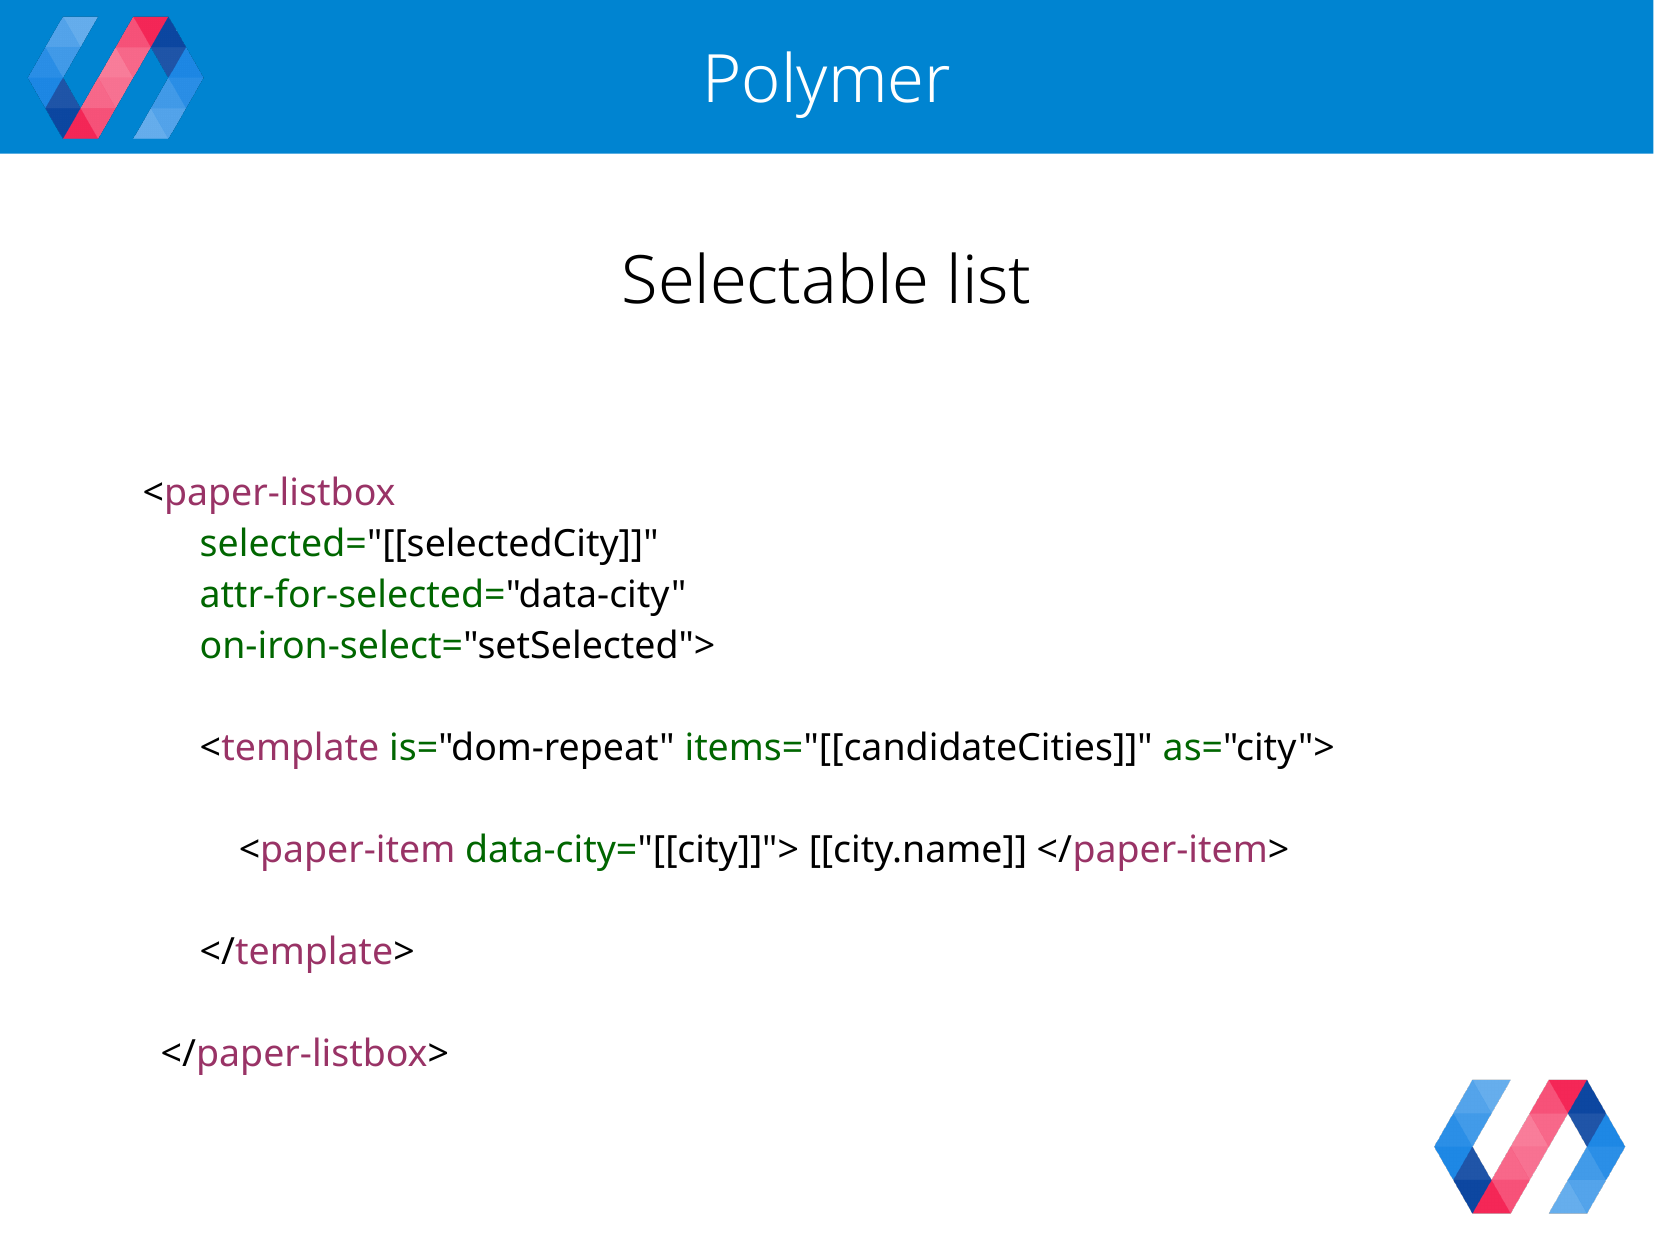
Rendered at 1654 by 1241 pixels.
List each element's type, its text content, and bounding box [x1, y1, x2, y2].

picture [1429, 1076, 1630, 1217]
title Polymer [0, 0, 1654, 154]
text_box Selectable list <paper-listbox selected="[[selectedCity]]" attr-for-selected="data-city" on-iron-select="setSelected"> <template is="dom-repeat" items="[[candidateCities]]" as="city"> <paper-item data-city="[[city]]"> [[city.name]] </paper-item> </template> </paper-listbox> [82, 232, 1571, 1055]
picture [23, 13, 208, 142]
